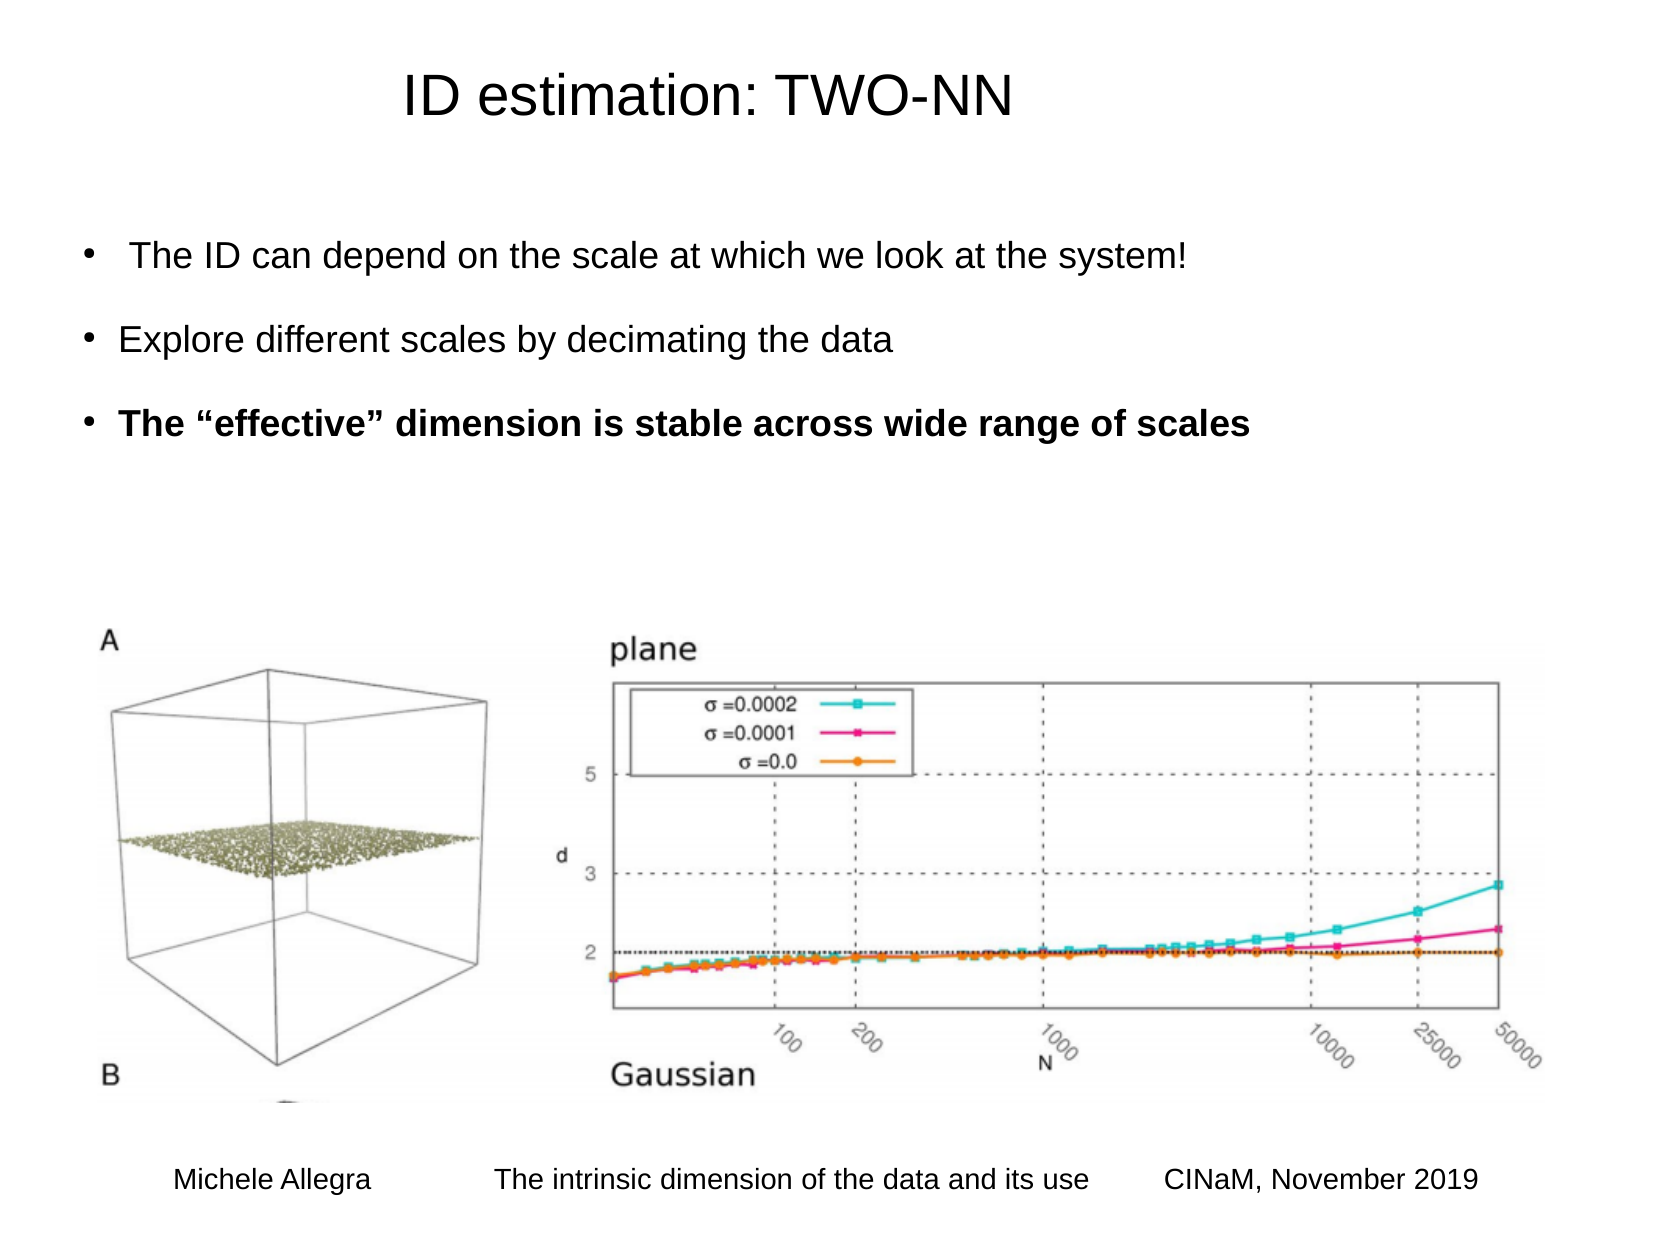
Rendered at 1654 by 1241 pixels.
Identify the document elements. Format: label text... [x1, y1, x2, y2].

text_box The ID can depend on the scale at which we look at the system! Explore different scales by decimating the data The “effective” dimension is stable across wide range of scales [82, 130, 1571, 1141]
title Michele Allegra The intrinsic dimension of the data and its use CINaM, November 2019 [82, 1141, 1571, 1217]
title ID estimation: TWO-NN [82, 44, 1335, 130]
picture [53, 591, 1559, 1103]
